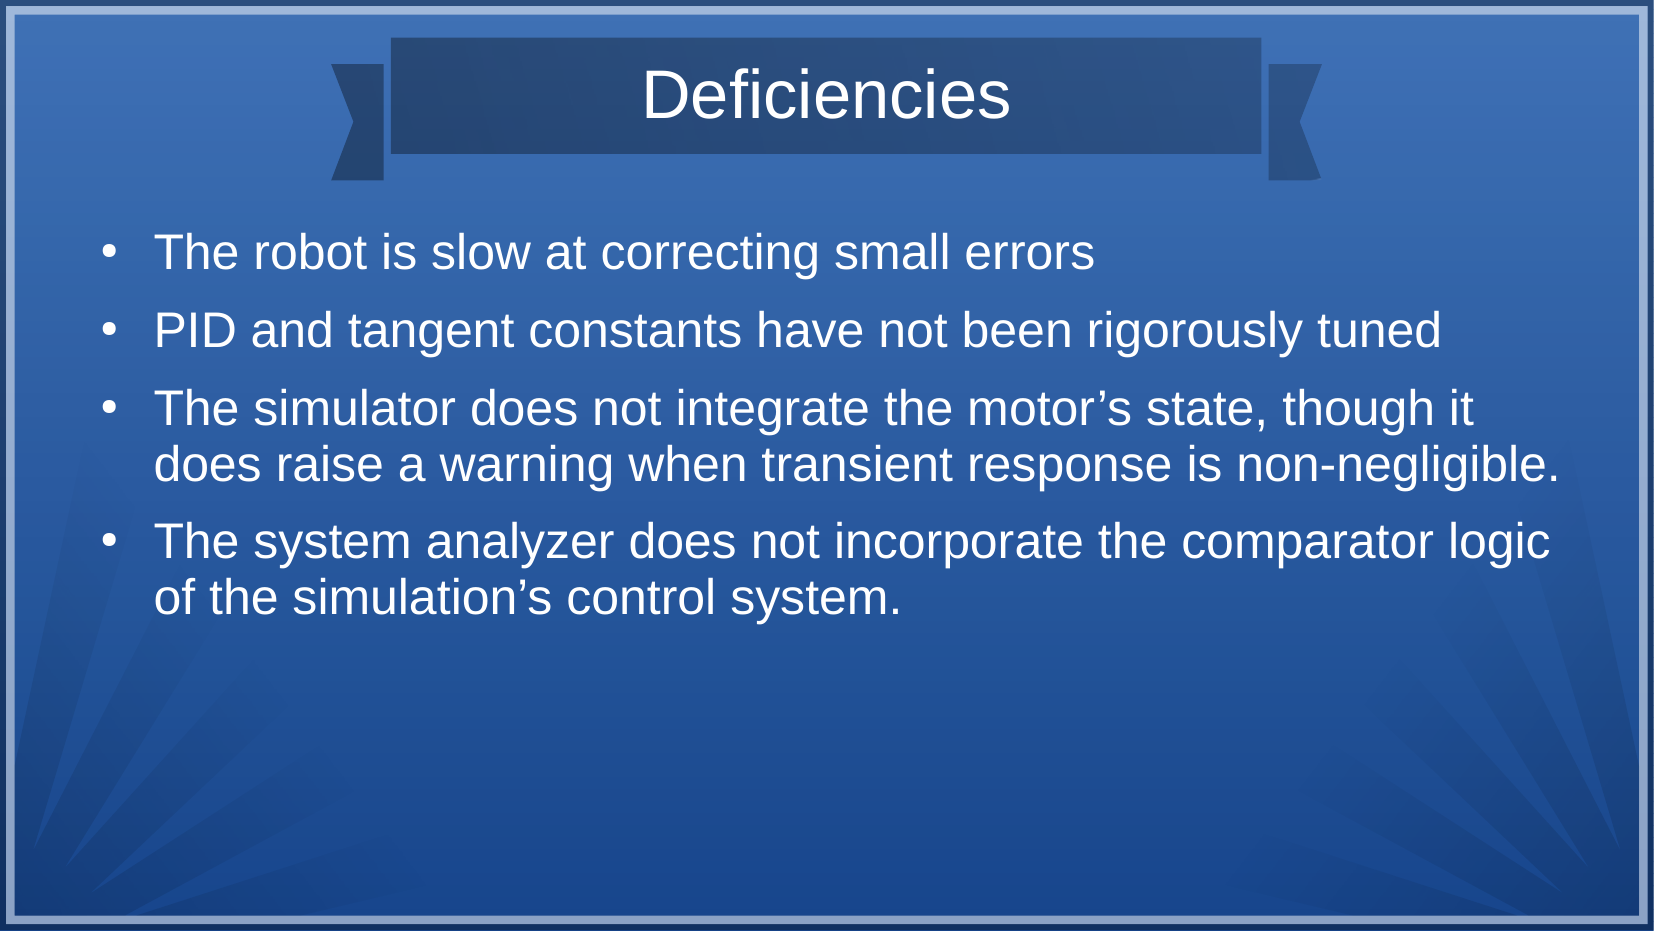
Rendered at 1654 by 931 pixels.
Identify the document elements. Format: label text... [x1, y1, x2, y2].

list The robot is slow at correcting small errors PID and tangent constants have not been rigorously tuned The simulator does not integrate the motor’s state, though it does raise a warning when transient response is non-negligible. The system analyzer does not incorporate the comparator logic of the simulation’s control system. [82, 224, 1571, 848]
title Deficiencies [389, 35, 1264, 154]
